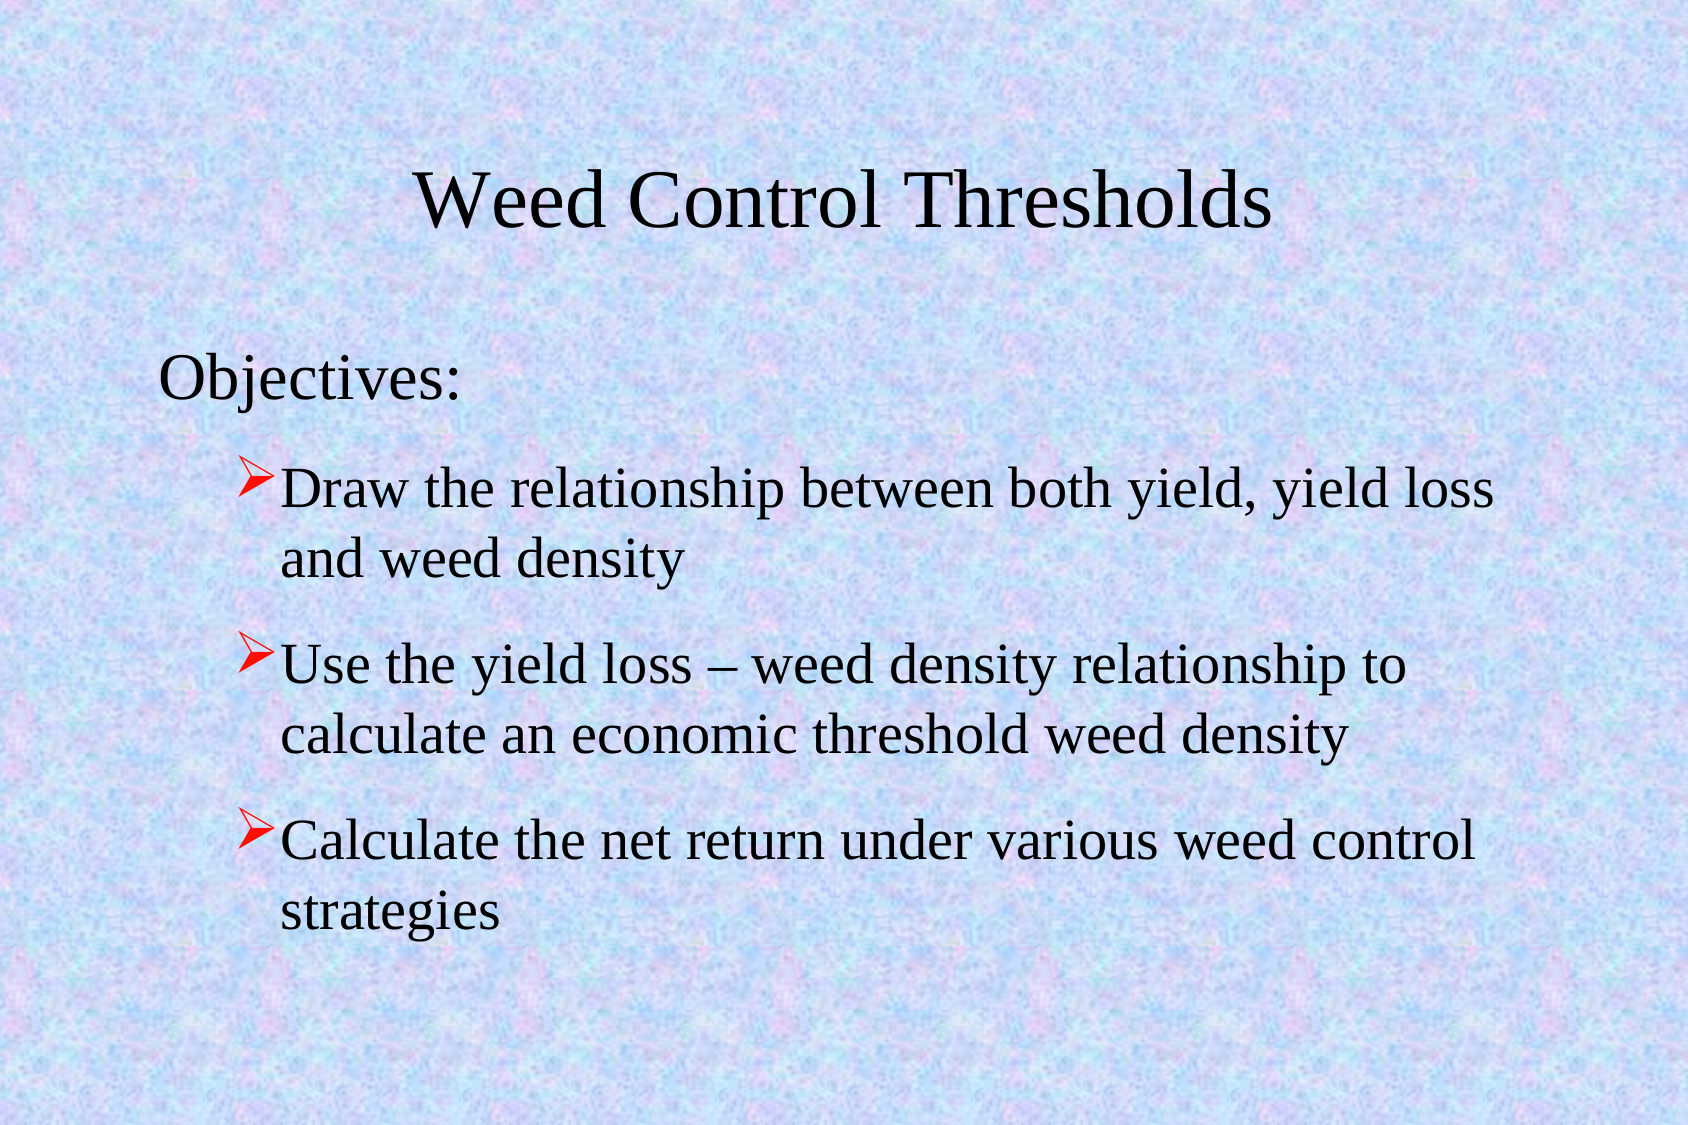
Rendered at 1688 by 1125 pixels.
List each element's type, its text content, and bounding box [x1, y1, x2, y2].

title Weed Control Thresholds [126, 99, 1561, 288]
picture [0, 0, 1688, 1125]
list Objectives: Draw the relationship between both yield, yield loss and weed density Use the yield loss – weed density relationship to calculate an economic threshold weed density Calculate the net return under various weed control strategies [143, 324, 1561, 1000]
